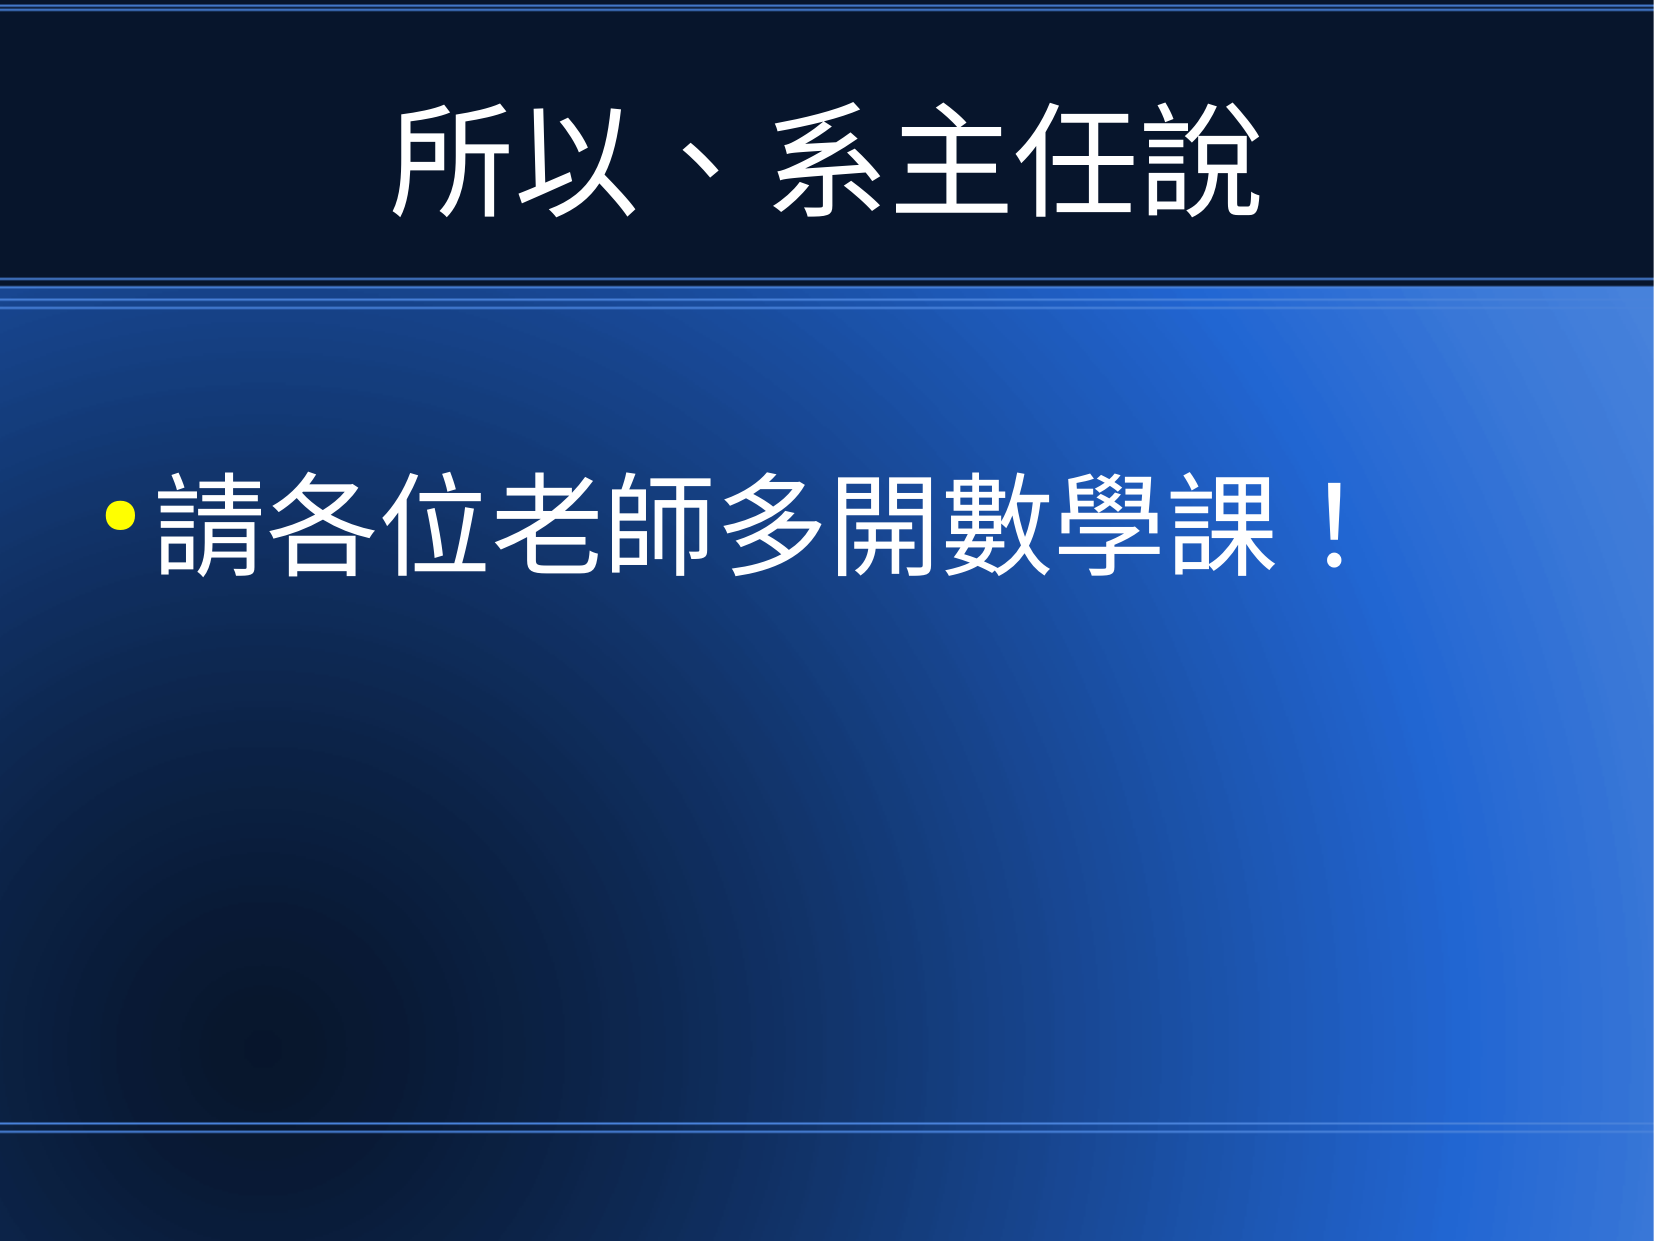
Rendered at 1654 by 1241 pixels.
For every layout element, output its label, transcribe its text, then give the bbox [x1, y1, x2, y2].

picture [0, 0, 1654, 1241]
list 請各位老師多開數學課！ [82, 355, 1571, 1241]
title 所以、系主任說 [82, 49, 1571, 257]
